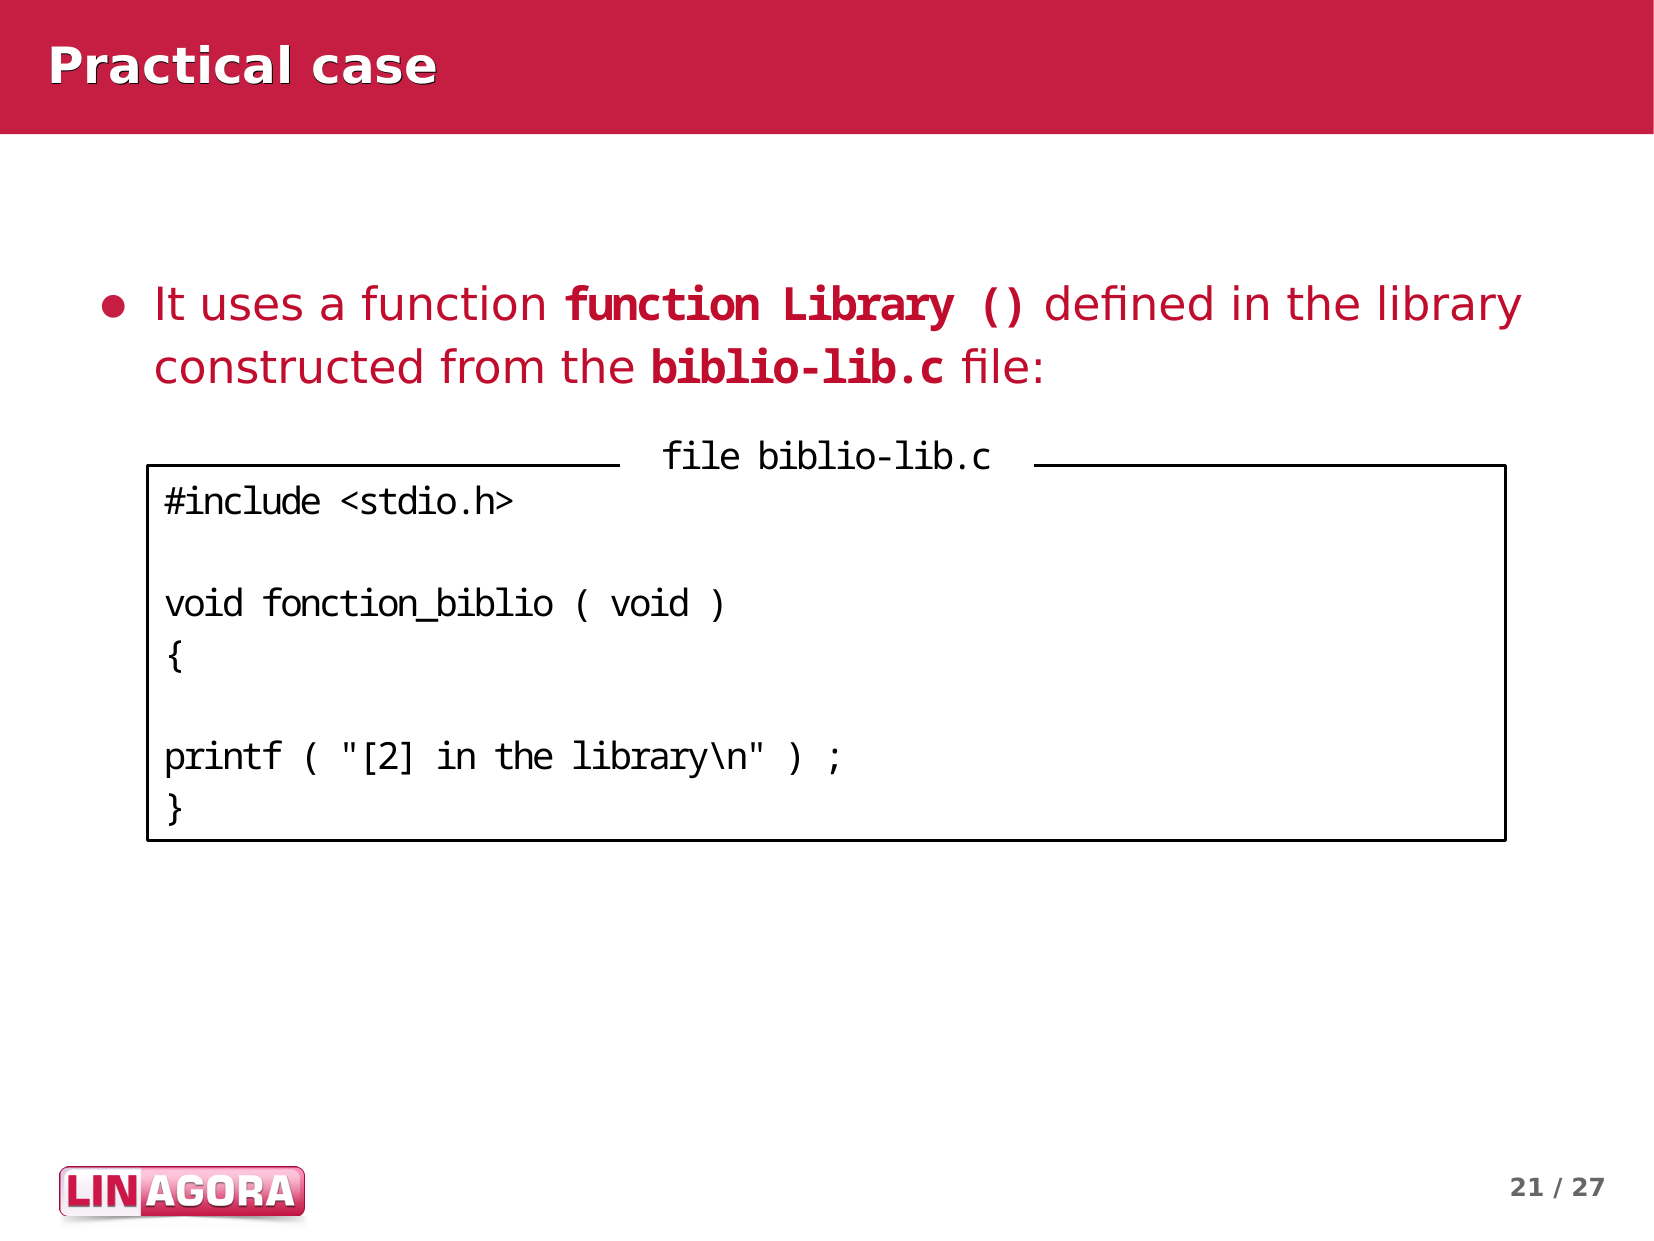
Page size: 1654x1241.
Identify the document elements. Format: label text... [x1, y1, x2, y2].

picture [59, 1166, 308, 1229]
text_box file biblio-lib.c [620, 425, 1034, 485]
text_box #include <stdio.h> void fonction_biblio ( void ) { printf ( "[2] in the library\n" ) ; } [147, 465, 1506, 746]
title Practical case [47, 7, 1624, 126]
list It uses a function function Library () defined in the library constructed from the biblio-lib.c file: [82, 188, 1571, 1134]
